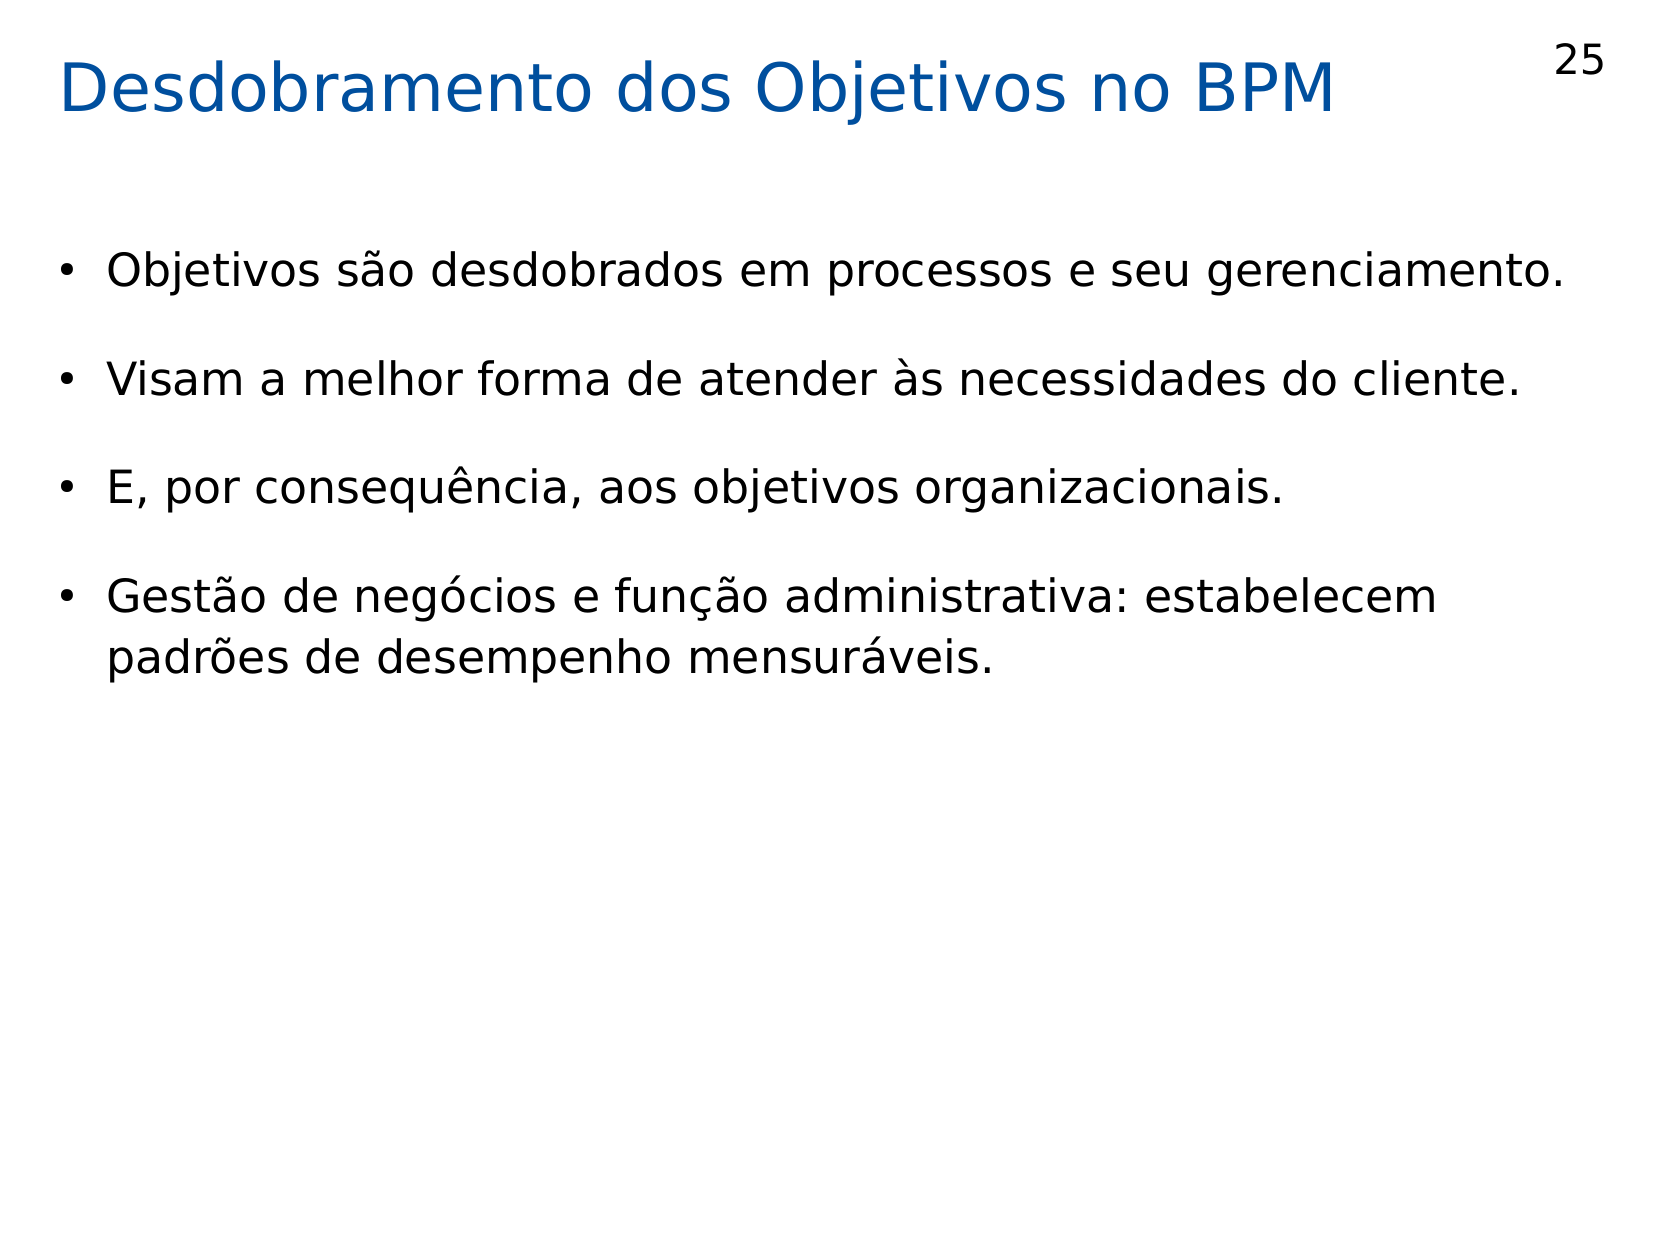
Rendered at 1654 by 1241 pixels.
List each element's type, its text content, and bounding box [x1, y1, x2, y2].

title Desdobramento dos Objetivos no BPM [59, 29, 1506, 148]
list Objetivos são desdobrados em processos e seu gerenciamento. Visam a melhor forma de atender às necessidades do cliente. E, por consequência, aos objetivos organizacionais. Gestão de negócios e função administrativa: estabelecem padrões de desempenho mensuráveis. [59, 236, 1595, 1211]
